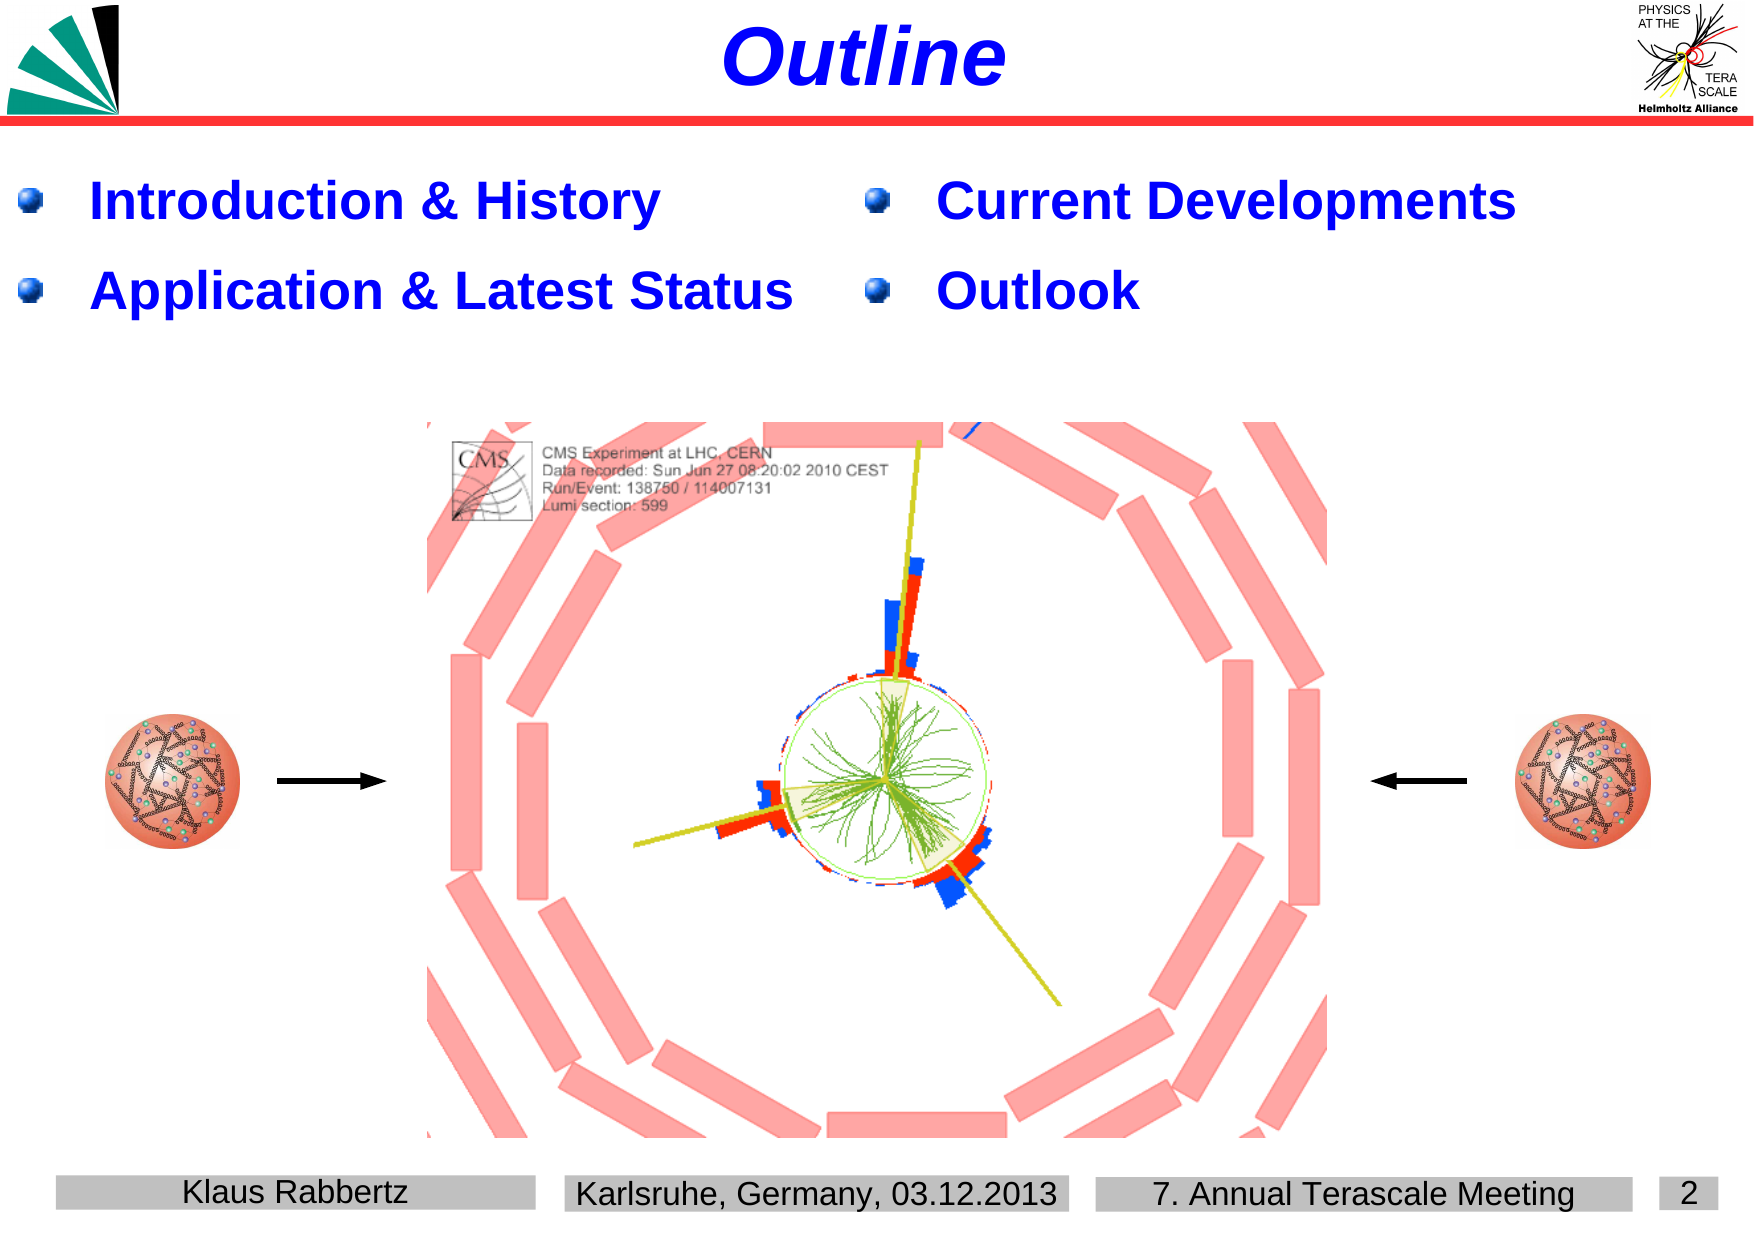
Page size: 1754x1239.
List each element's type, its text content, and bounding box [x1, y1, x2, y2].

picture [7, 5, 119, 116]
picture [1515, 714, 1651, 849]
picture [105, 714, 240, 849]
picture [427, 422, 1327, 1139]
list Introduction & History Application & Latest Status [7, 170, 853, 333]
title Outline [123, 0, 1606, 114]
picture [1631, 1, 1745, 115]
list Current Developments Outlook [853, 170, 1742, 333]
